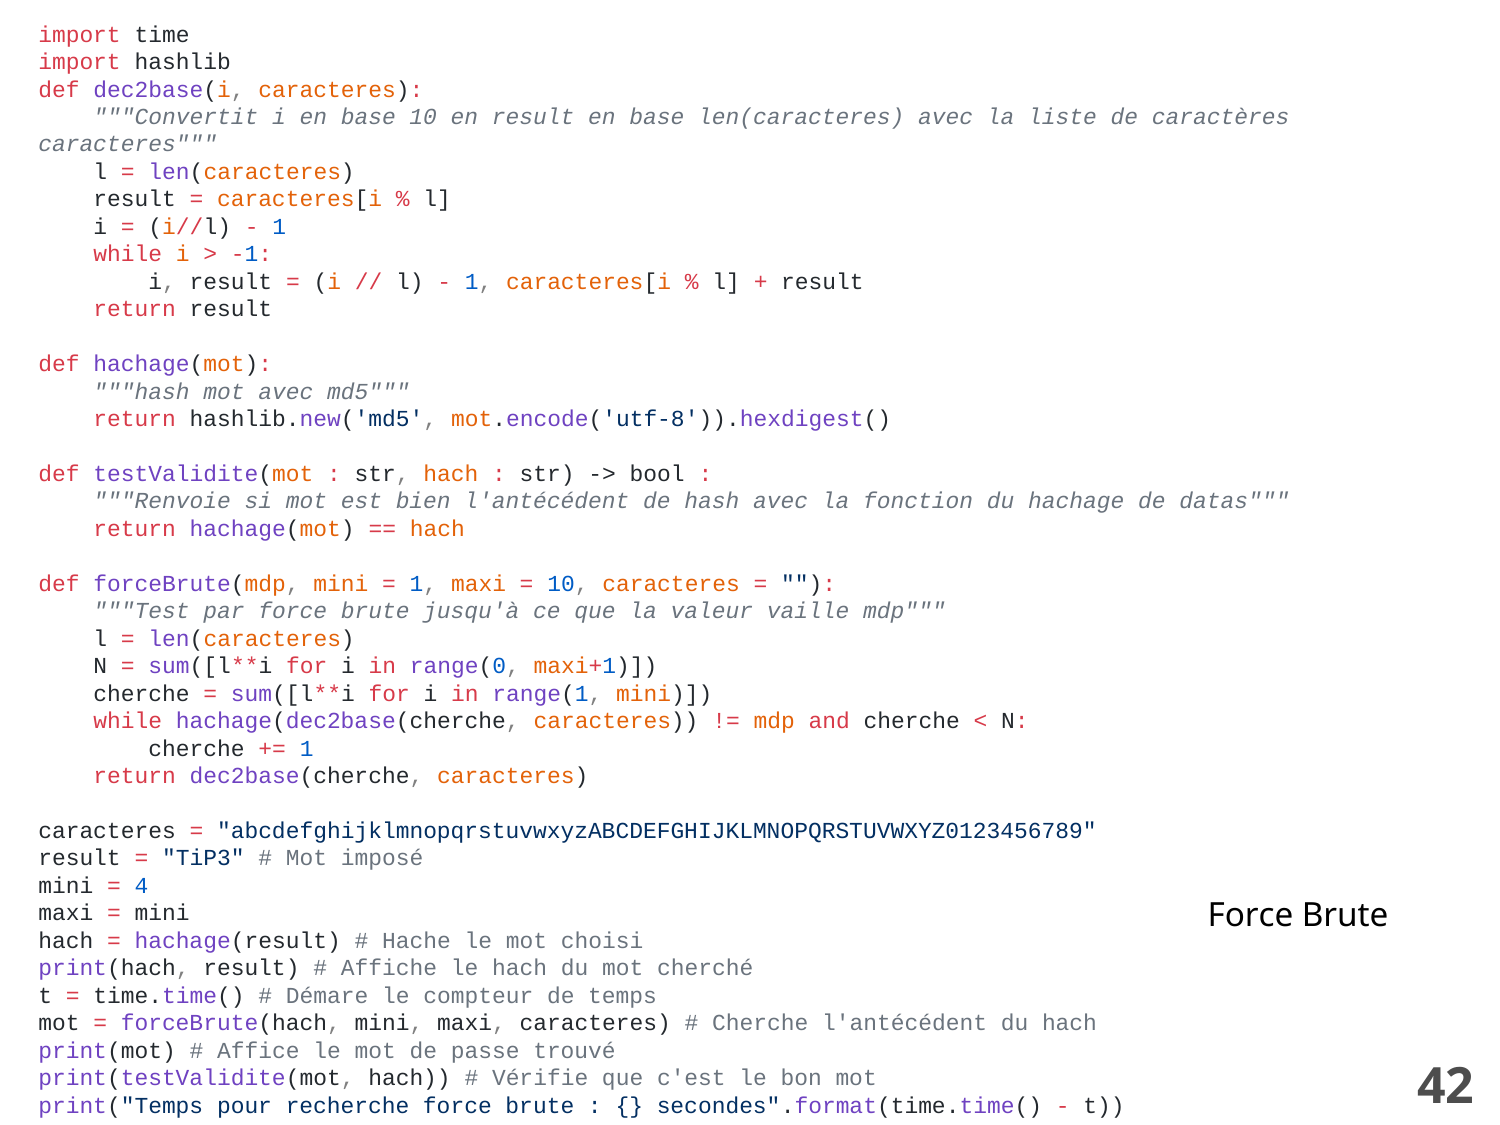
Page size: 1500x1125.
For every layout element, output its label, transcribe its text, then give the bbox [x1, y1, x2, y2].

text_box import time import hashlib def dec2base(i, caracteres): """Convertit i en base 10 en result en base len(caracteres) avec la liste de caractères caracteres""" l = len(caracteres) result = caracteres[i % l] i = (i//l) - 1 while i > -1: i, result = (i // l) - 1, caracteres[i % l] + result return result def hachage(mot): """hash mot avec md5""" return hashlib.new('md5', mot.encode('utf-8')).hexdigest() def testValidite(mot : str, hach : str) -> bool : """Renvoie si mot est bien l'antécédent de hash avec la fonction du hachage de datas""" return hachage(mot) == hach def forceBrute(mdp, mini = 1, maxi = 10, caracteres = ""): """Test par force brute jusqu'à ce que la valeur vaille mdp""" l = len(caracteres) N = sum([l**i for i in range(0, maxi+1)]) cherche = sum([l**i for i in range(1, mini)]) while hachage(dec2base(cherche, caracteres)) != mdp and cherche < N: cherche += 1 return dec2base(cherche, caracteres) caracteres = "abcdefghijklmnopqrstuvwxyzABCDEFGHIJKLMNOPQRSTUVWXYZ0123456789" result = "TiP3" # Mot imposé mini = 4 maxi = mini hach = hachage(result) # Hache le mot choisi print(hach, result) # Affiche le hach du mot cherché t = time.time() # Démare le compteur de temps mot = forceBrute(hach, mini, maxi, caracteres) # Cherche l'antécédent du hach print(mot) # Affice le mot de passe trouvé print(testValidite(mot, hach)) # Vérifie que c'est le bon mot print("Temps pour recherche force brute : {} secondes".format(time.time() - t)) [23, 11, 1477, 1125]
text_box <numéro> [1417, 1054, 1500, 1109]
text_box Force Brute [1192, 886, 1500, 1021]
